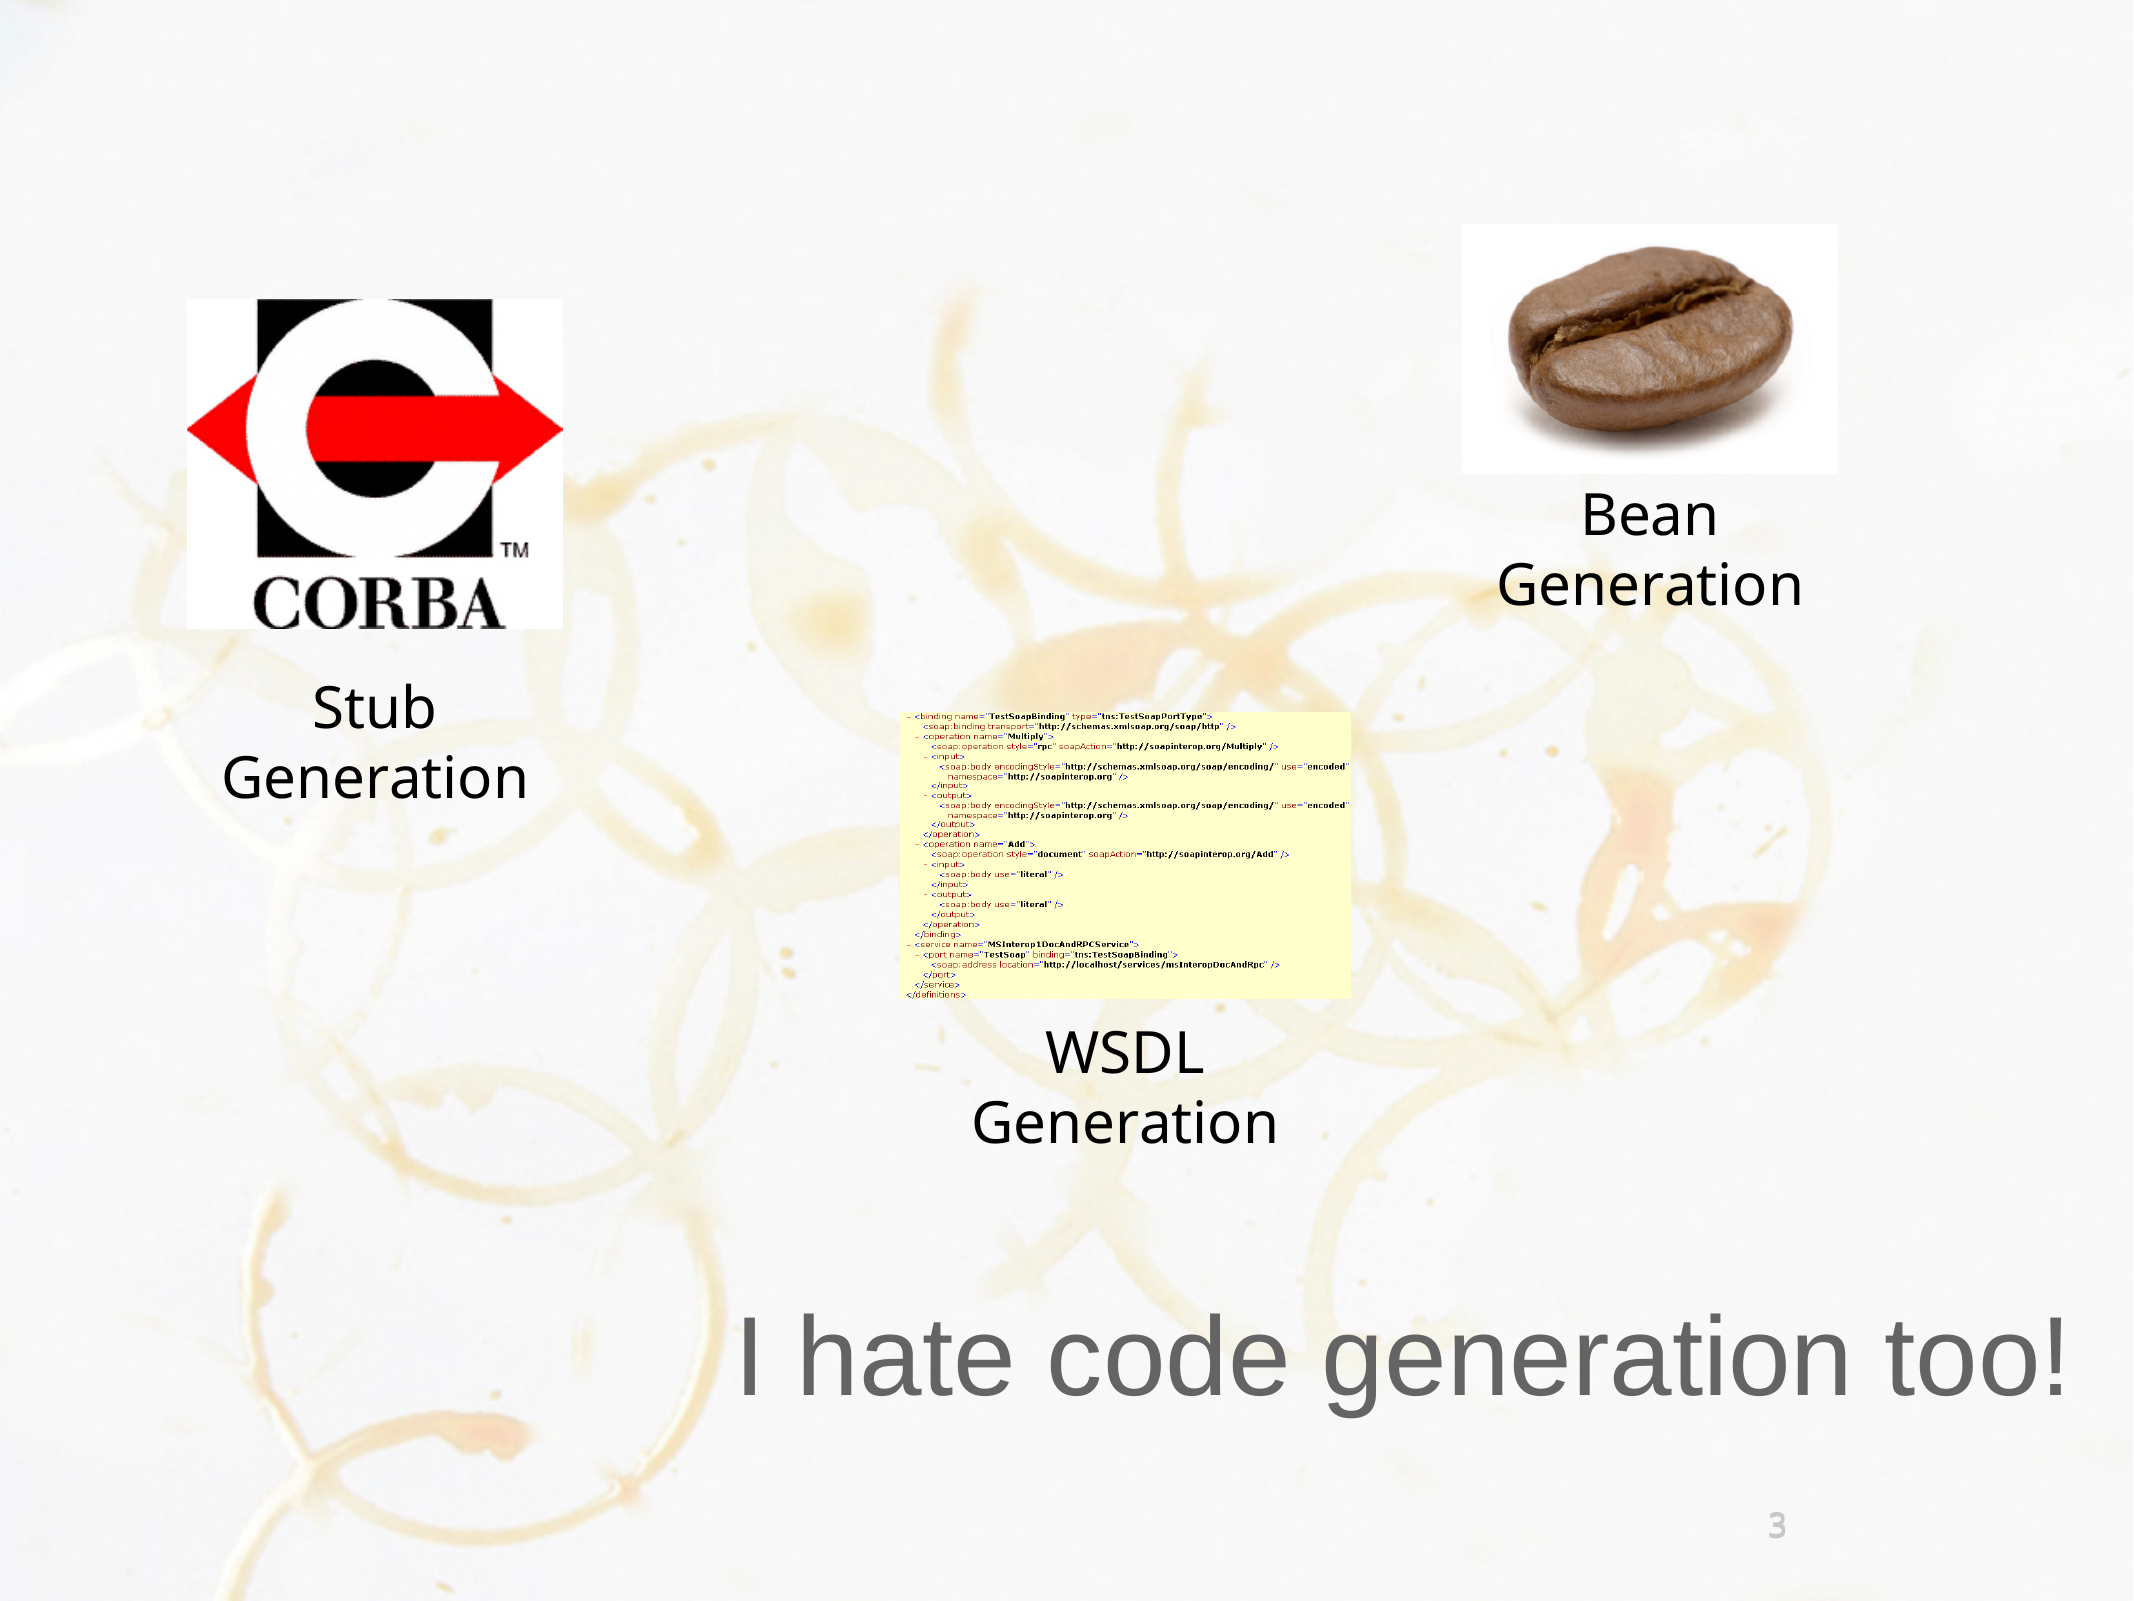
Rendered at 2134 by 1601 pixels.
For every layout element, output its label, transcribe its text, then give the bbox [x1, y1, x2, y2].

list I hate code generation too! [487, 1275, 2090, 1582]
picture [0, 0, 2134, 1601]
text_box WSDL Generation [947, 1007, 1303, 1163]
